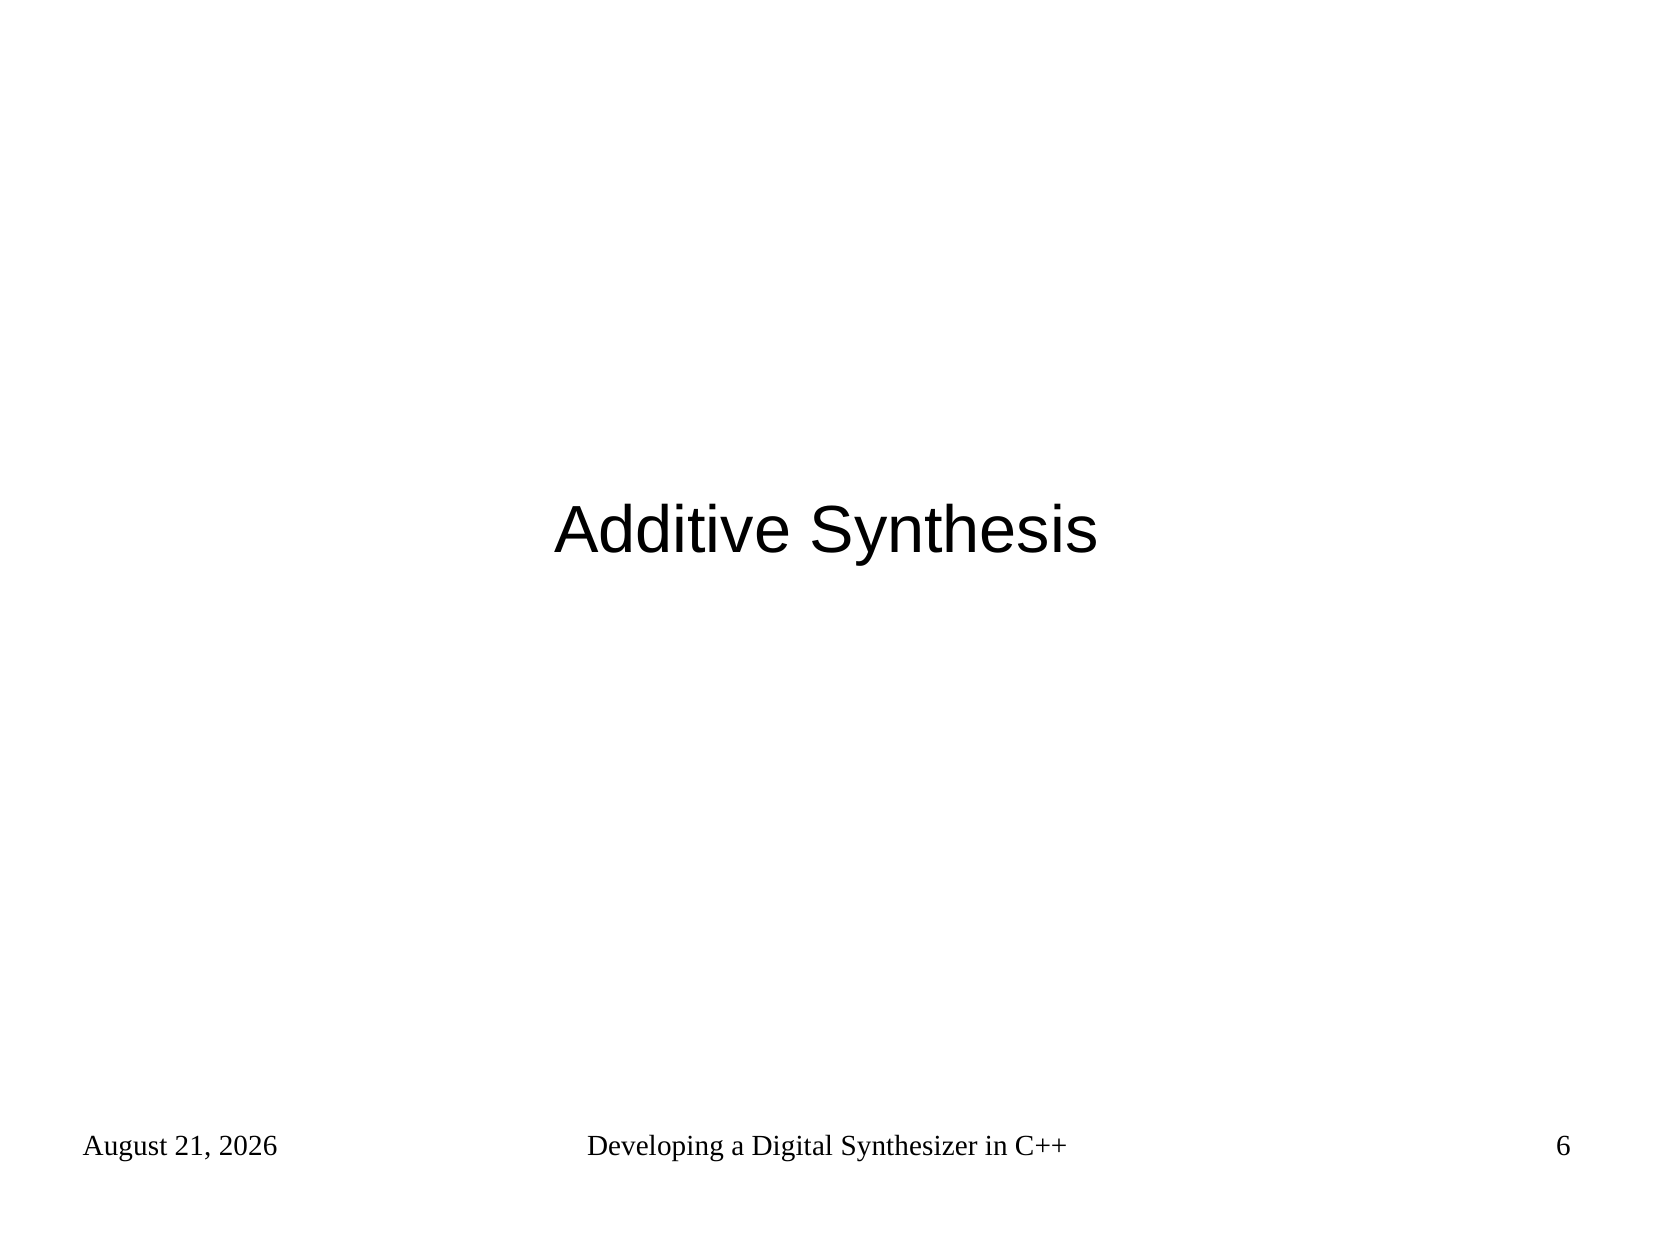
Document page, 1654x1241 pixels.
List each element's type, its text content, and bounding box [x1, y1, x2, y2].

subtitle Additive Synthesis [82, 49, 1571, 1010]
